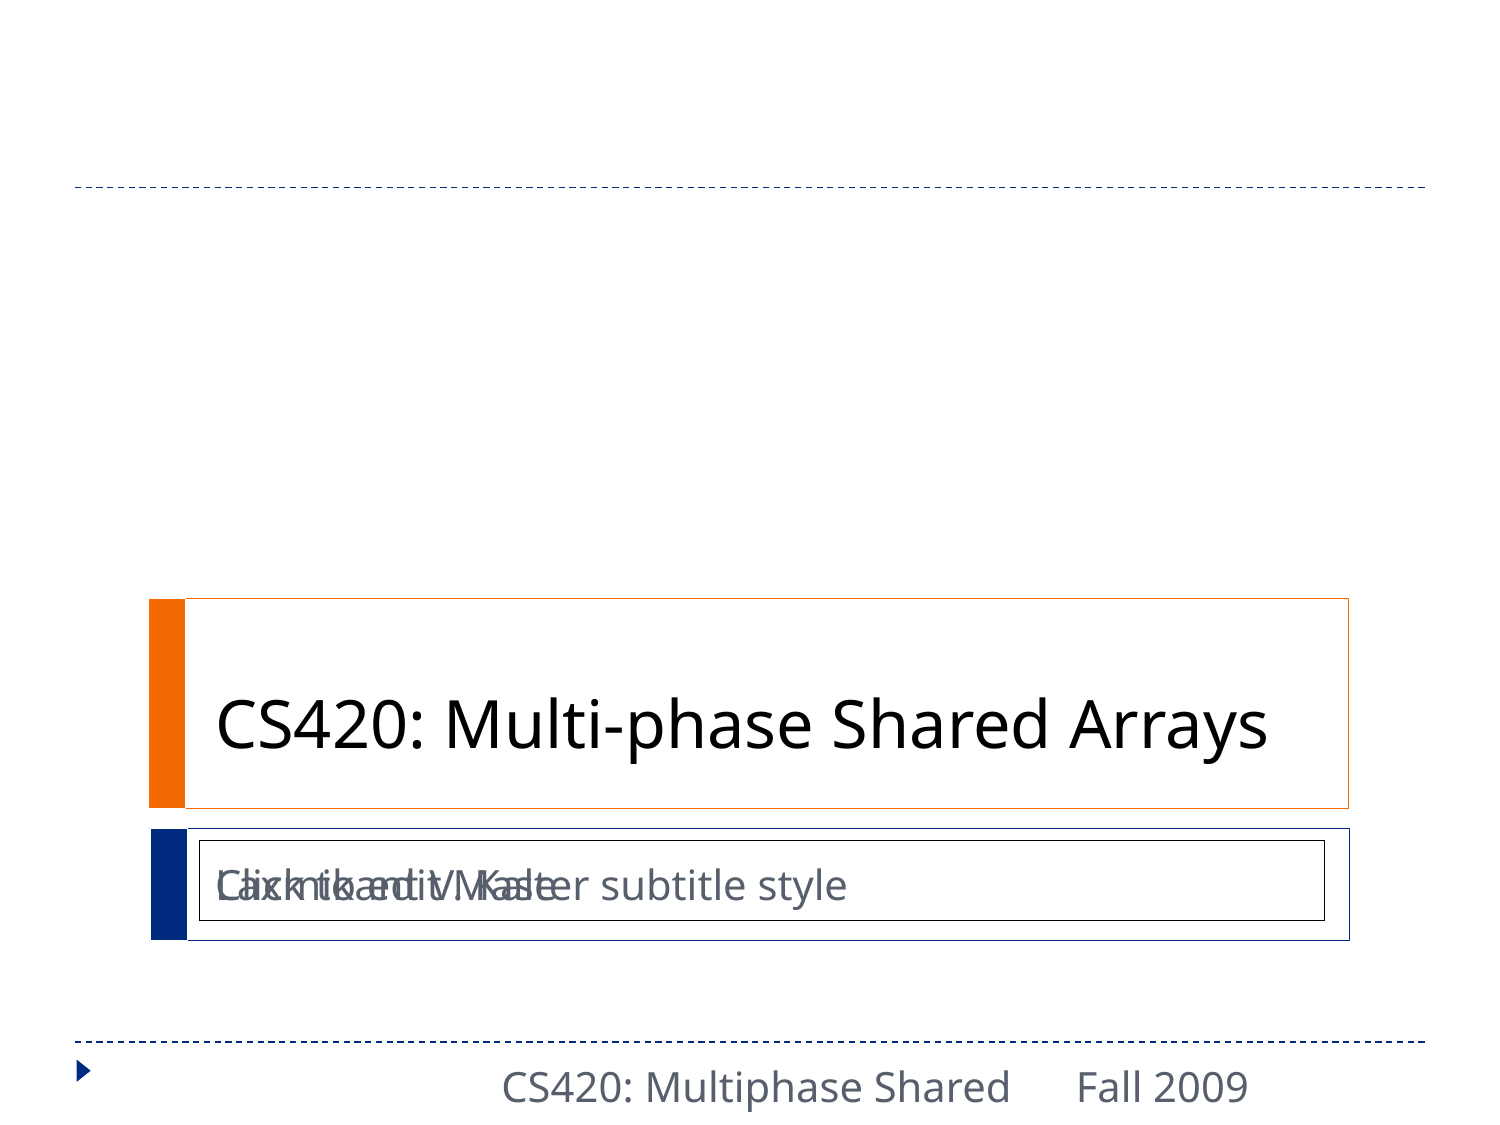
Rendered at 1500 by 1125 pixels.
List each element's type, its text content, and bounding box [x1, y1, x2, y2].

text_box Laxmikant V. Kale [199, 840, 1325, 921]
title CS420: Multi-phase Shared Arrays [200, 613, 1325, 824]
